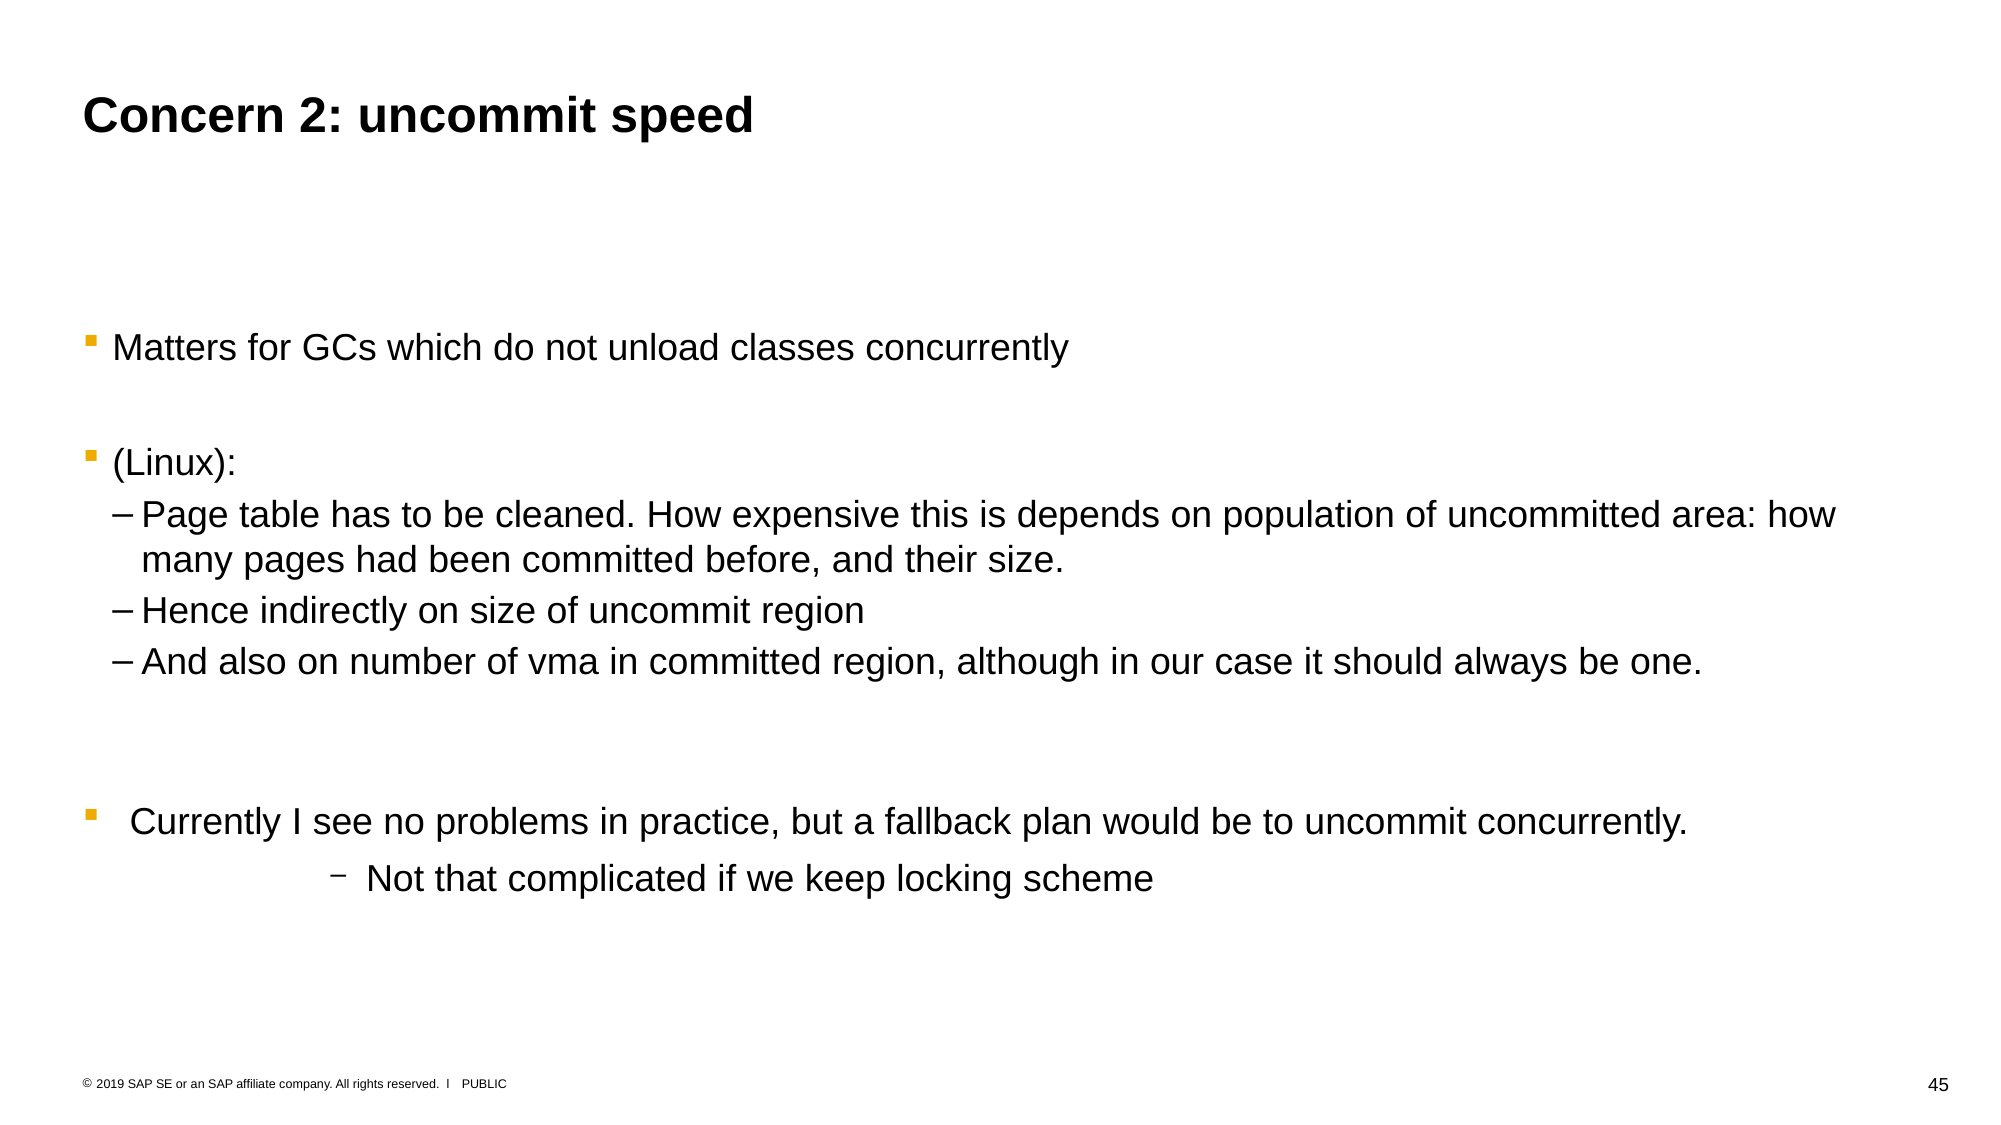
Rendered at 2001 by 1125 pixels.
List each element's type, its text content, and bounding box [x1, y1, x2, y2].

title Concern 2: uncommit speed [82, 82, 1918, 144]
list Matters for GCs which do not unload classes concurrently (Linux): Page table has to be cleaned. How expensive this is depends on population of uncommitted area: how many pages had been committed before, and their size. Hence indirectly on size of uncommit region And also on number of vma in committed region, although in our case it should always be one. Currently I see no problems in practice, but a fallback plan would be to uncommit concurrently. Not that complicated if we keep locking scheme [82, 265, 1918, 1040]
